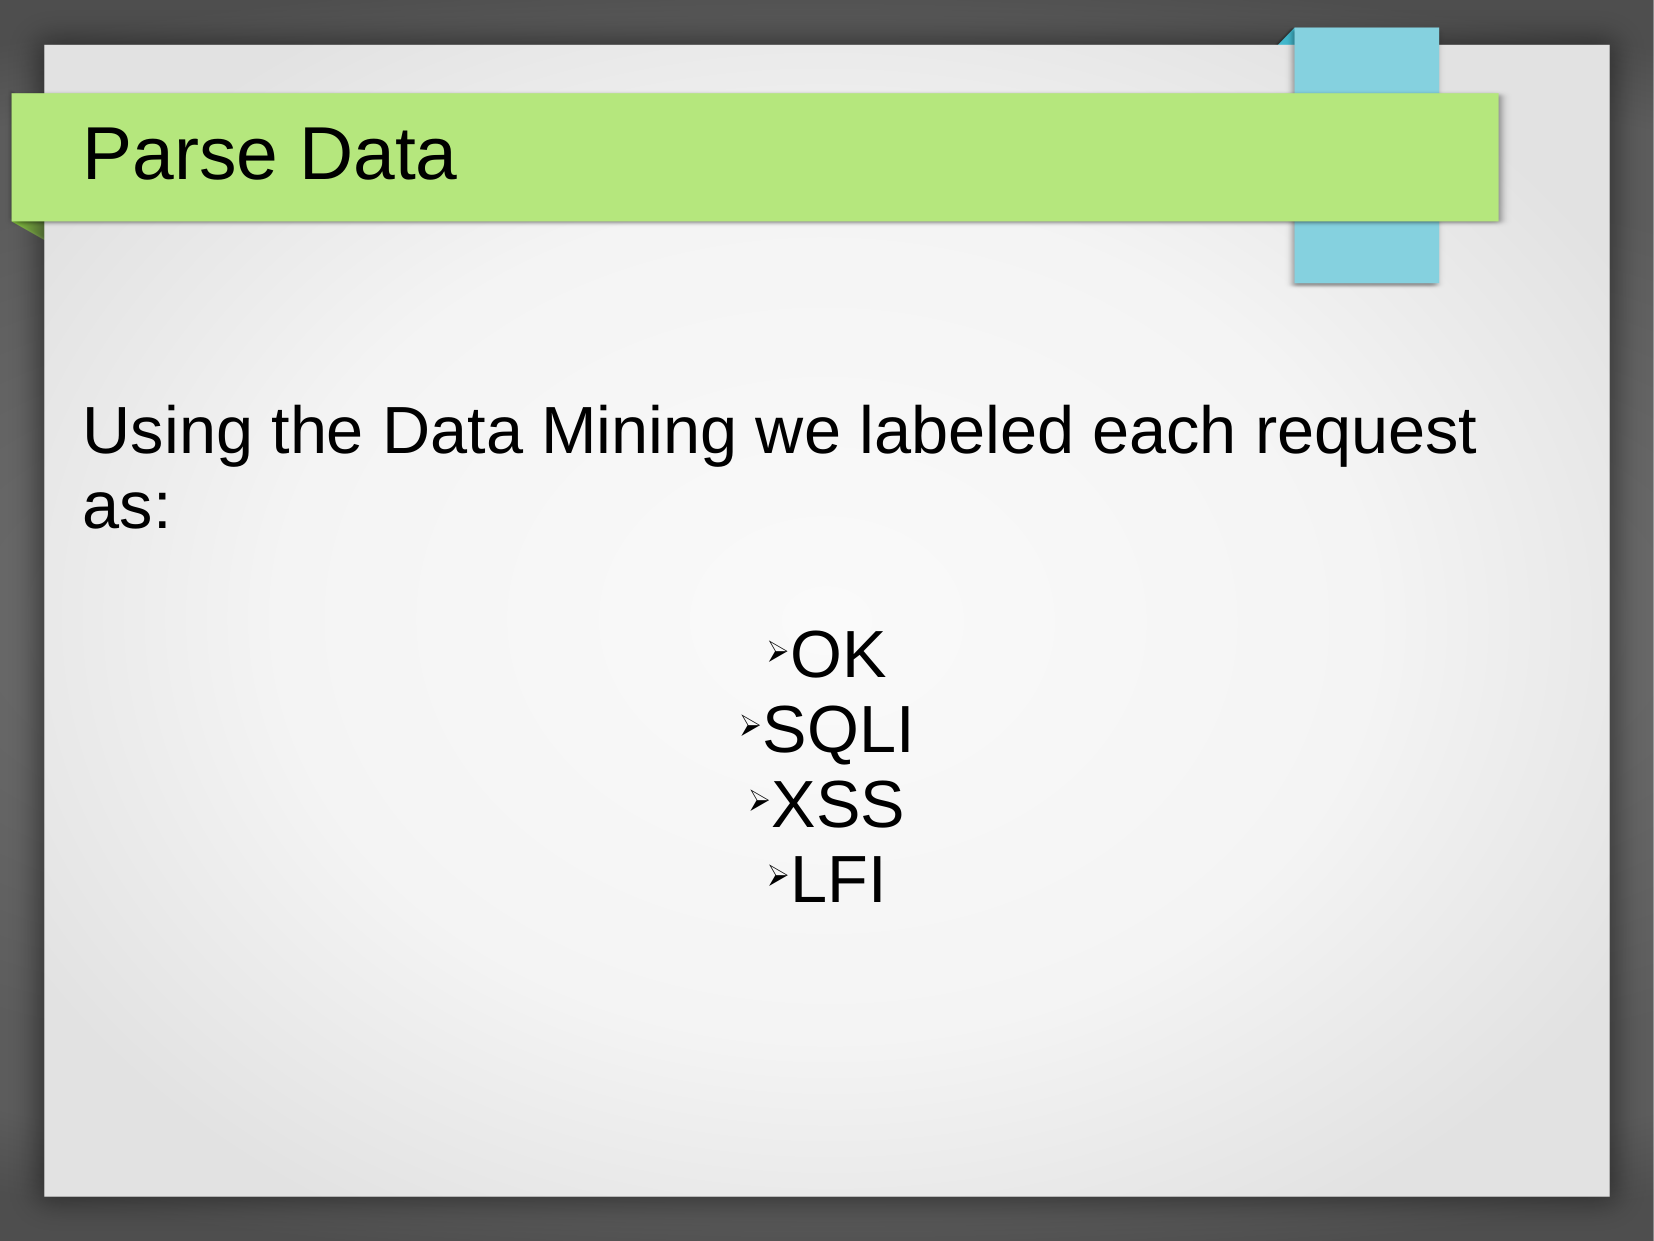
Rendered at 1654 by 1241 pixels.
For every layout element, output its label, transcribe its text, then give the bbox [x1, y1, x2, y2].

title Parse Data [82, 94, 1264, 213]
subtitle Using the Data Mining we labeled each request as: OK SQLI XSS LFI [82, 295, 1571, 1015]
picture [0, 0, 1654, 1241]
